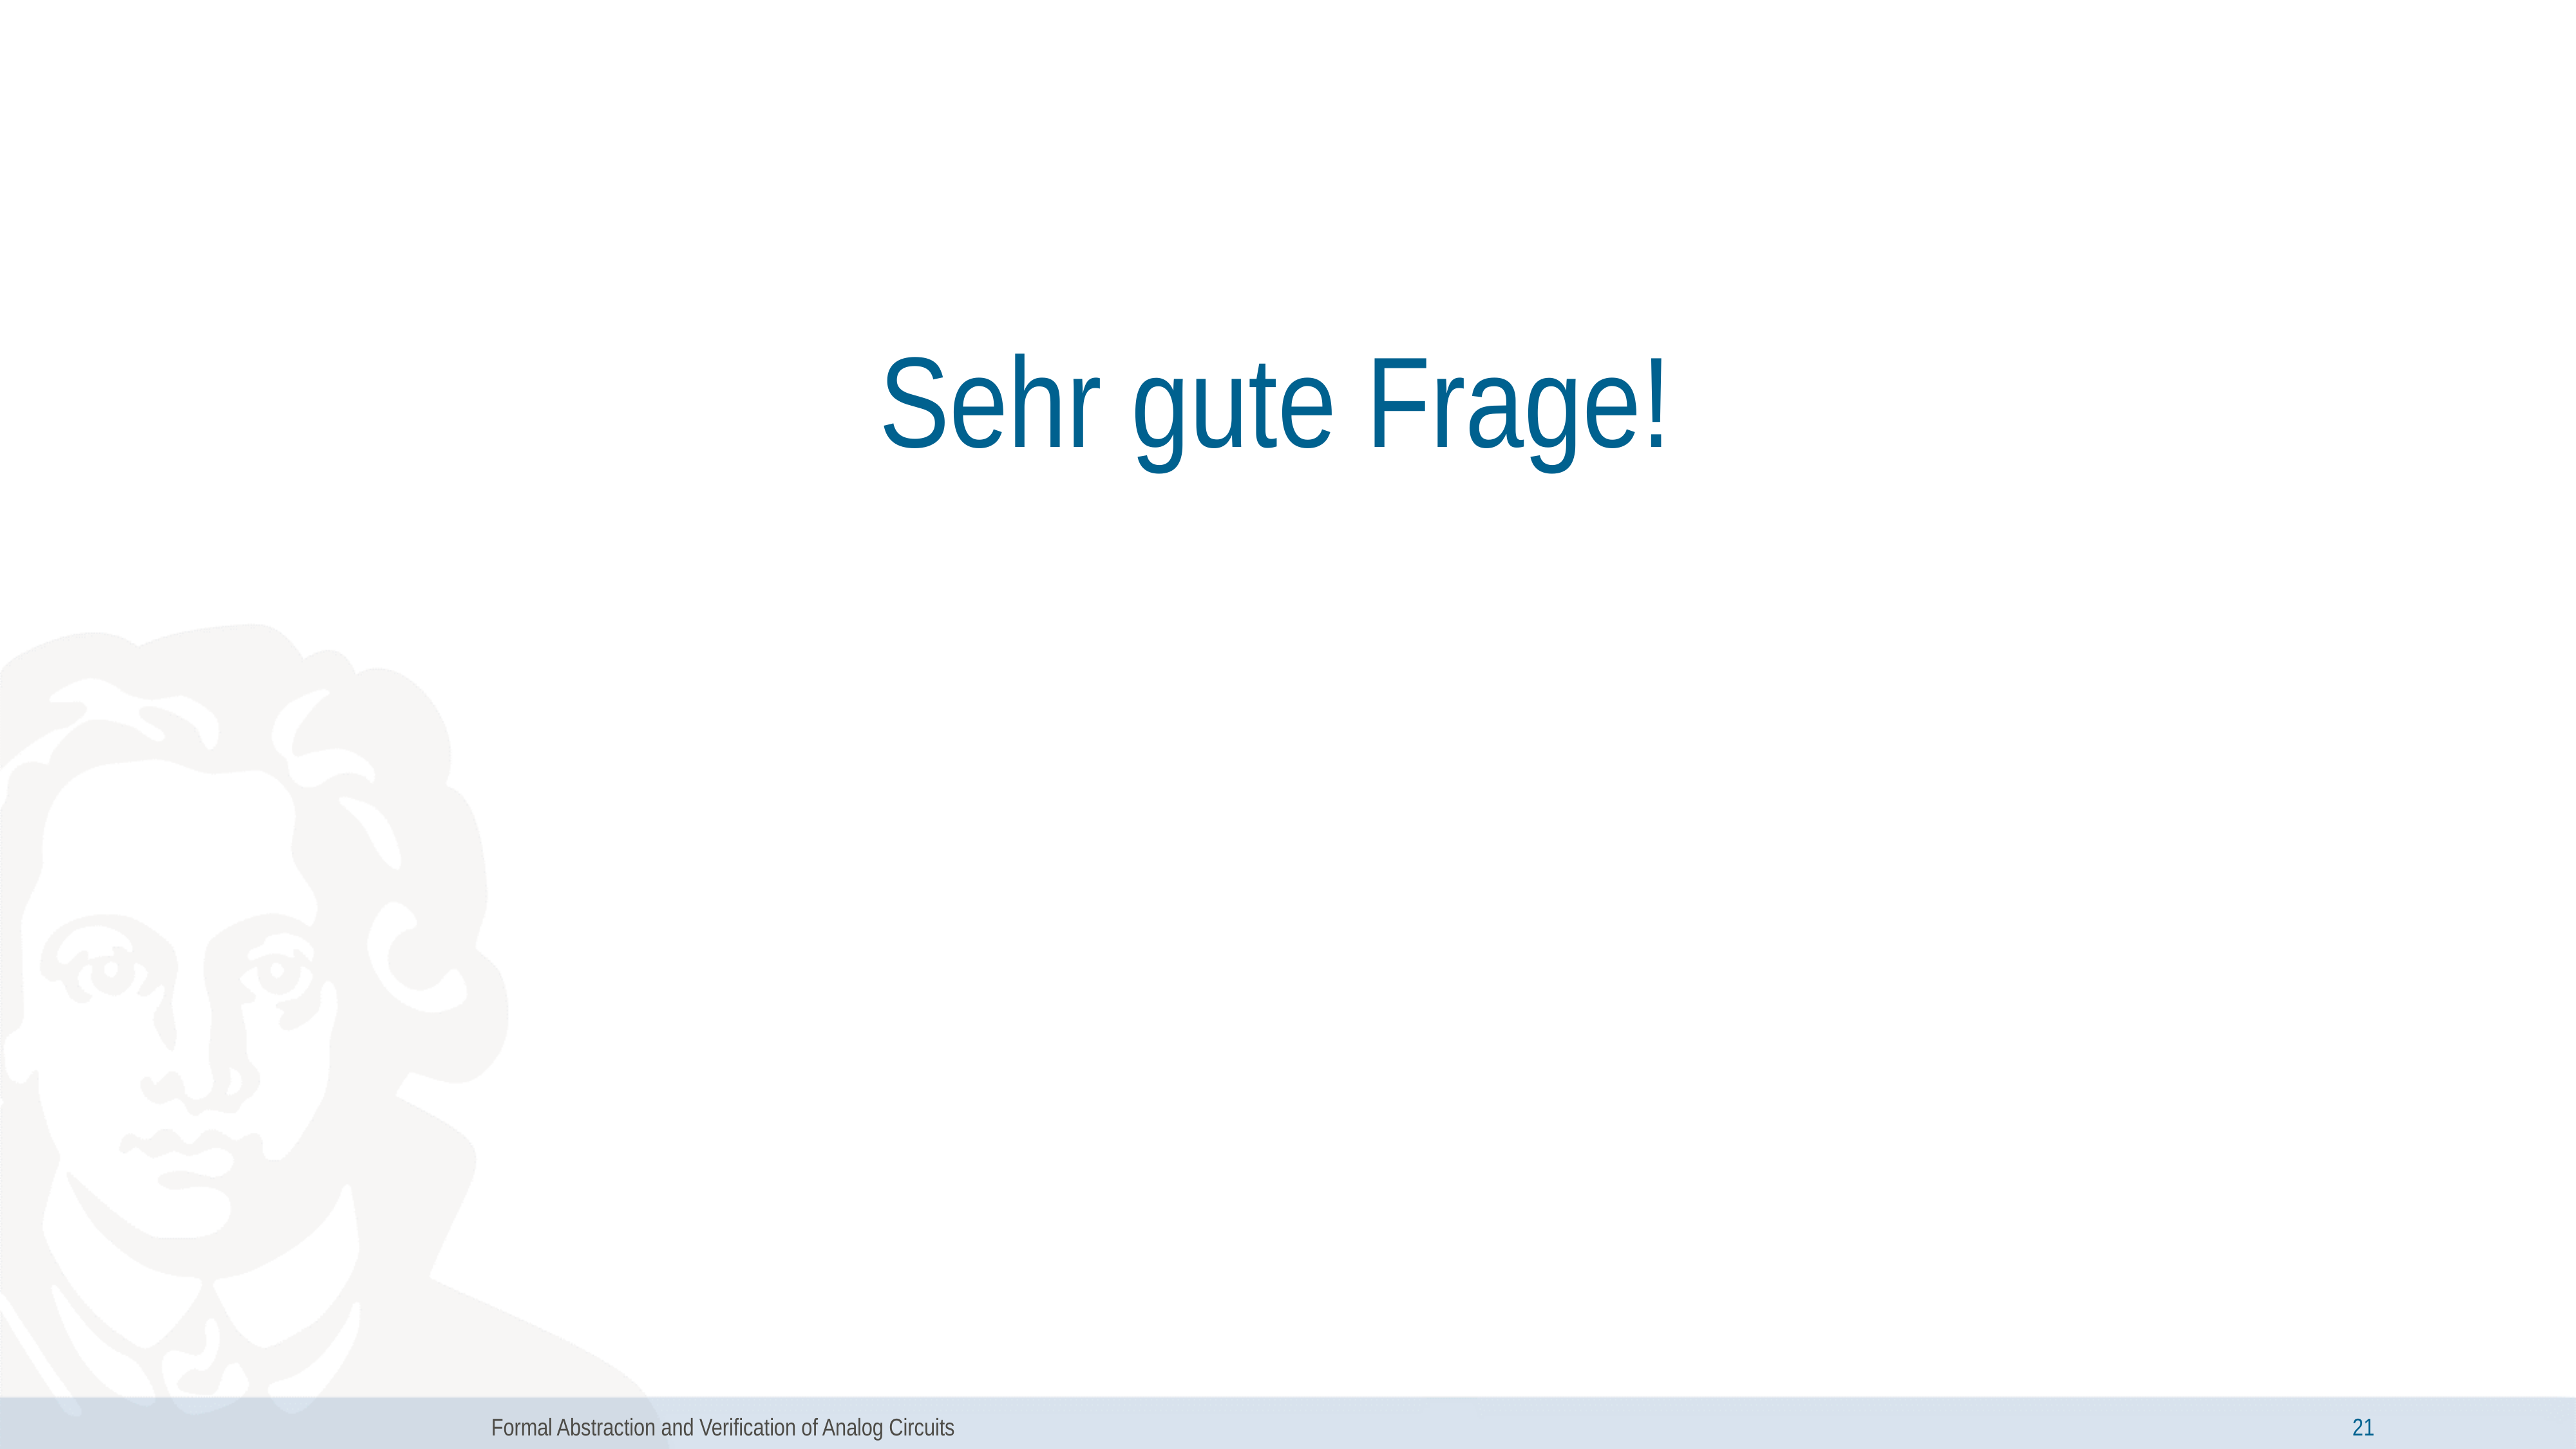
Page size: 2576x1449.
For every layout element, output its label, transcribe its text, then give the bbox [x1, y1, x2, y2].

picture [0, 0, 2576, 1449]
list Sehr gute Frage! [200, 314, 2351, 1354]
slide_number <Nummer> [2342, 1407, 2537, 1430]
footer Formal Abstraction and Verification of Analog Circuits [481, 1407, 2277, 1444]
